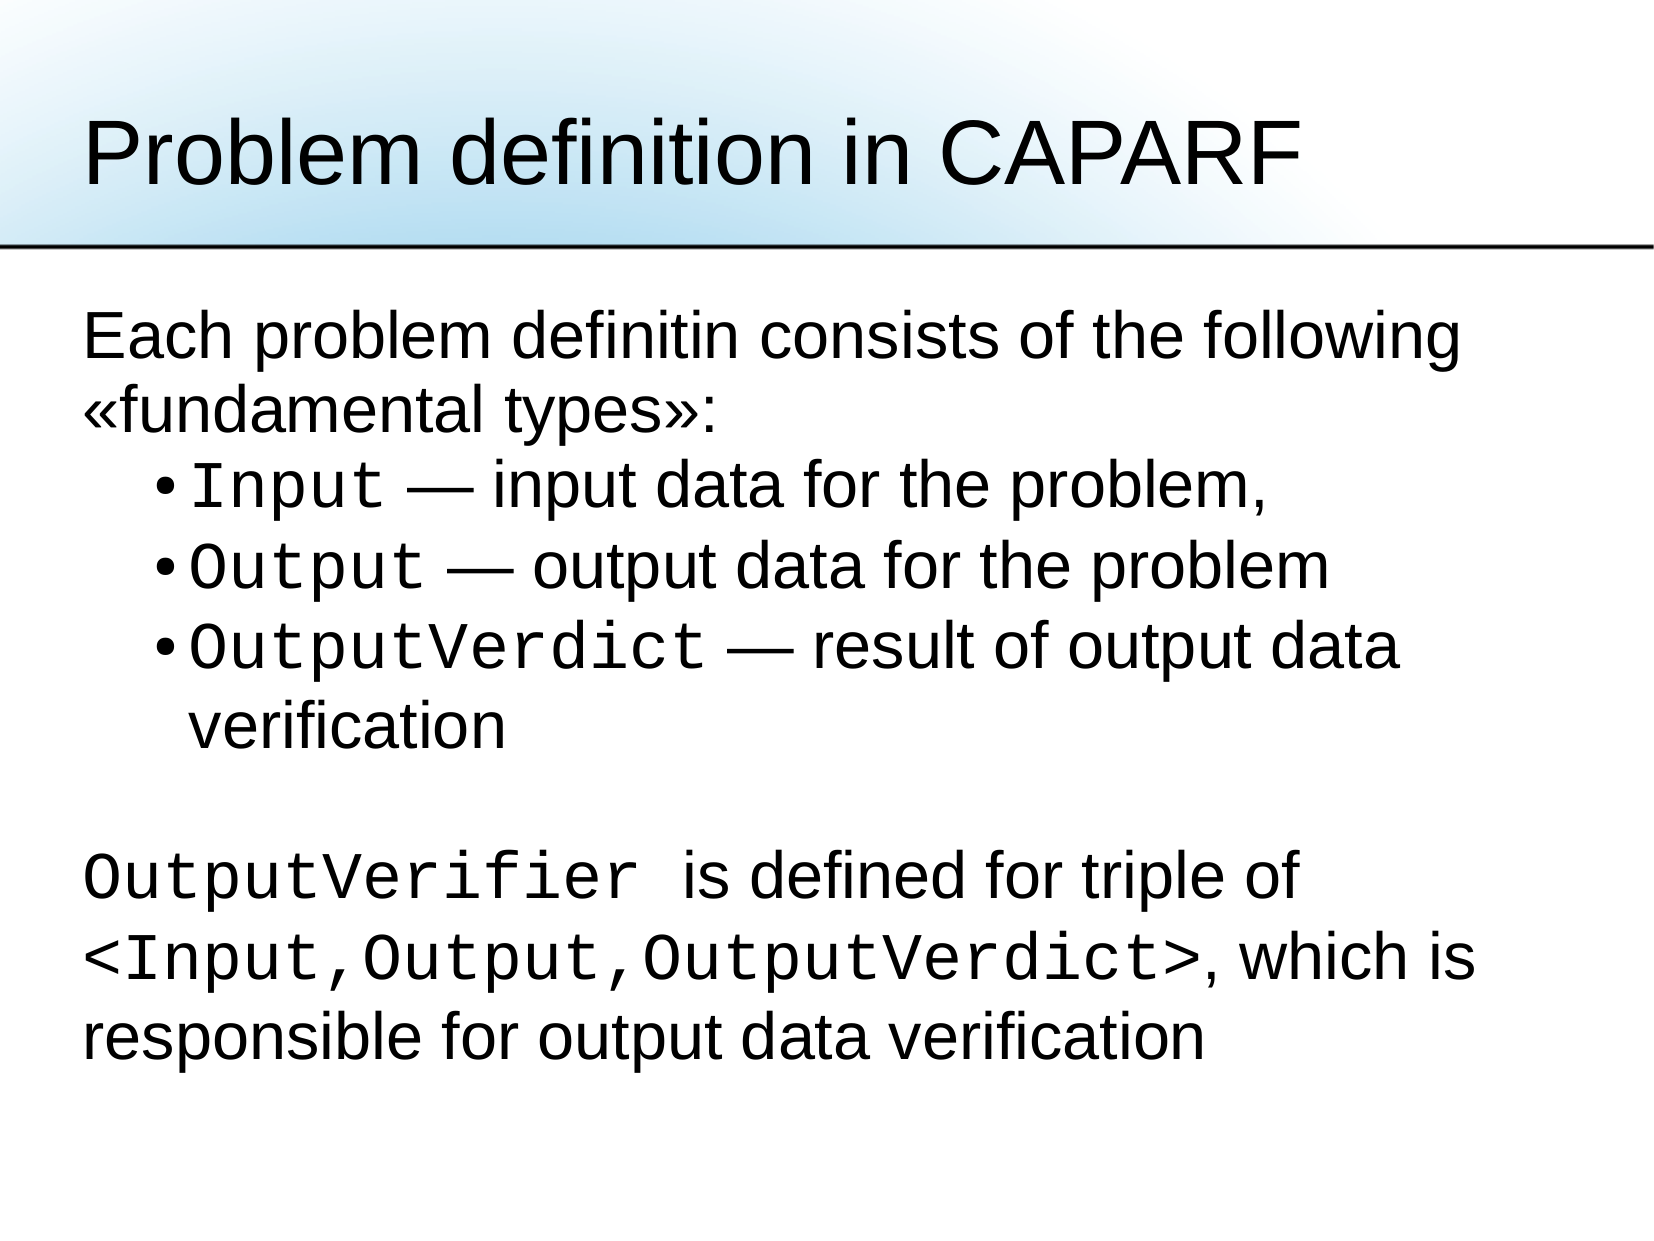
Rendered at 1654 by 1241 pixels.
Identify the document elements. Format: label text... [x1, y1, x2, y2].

subtitle Each problem definitin consists of the following «fundamental types»: Input — input data for the problem, Output — output data for the problem OutputVerdict — result of output data verification OutputVerifier is defined for triple of <Input,Output,OutputVerdict>, which is responsible for output data verification [82, 297, 1571, 1102]
title Problem definition in CAPARF [82, 49, 1571, 257]
picture [0, 0, 1654, 1241]
